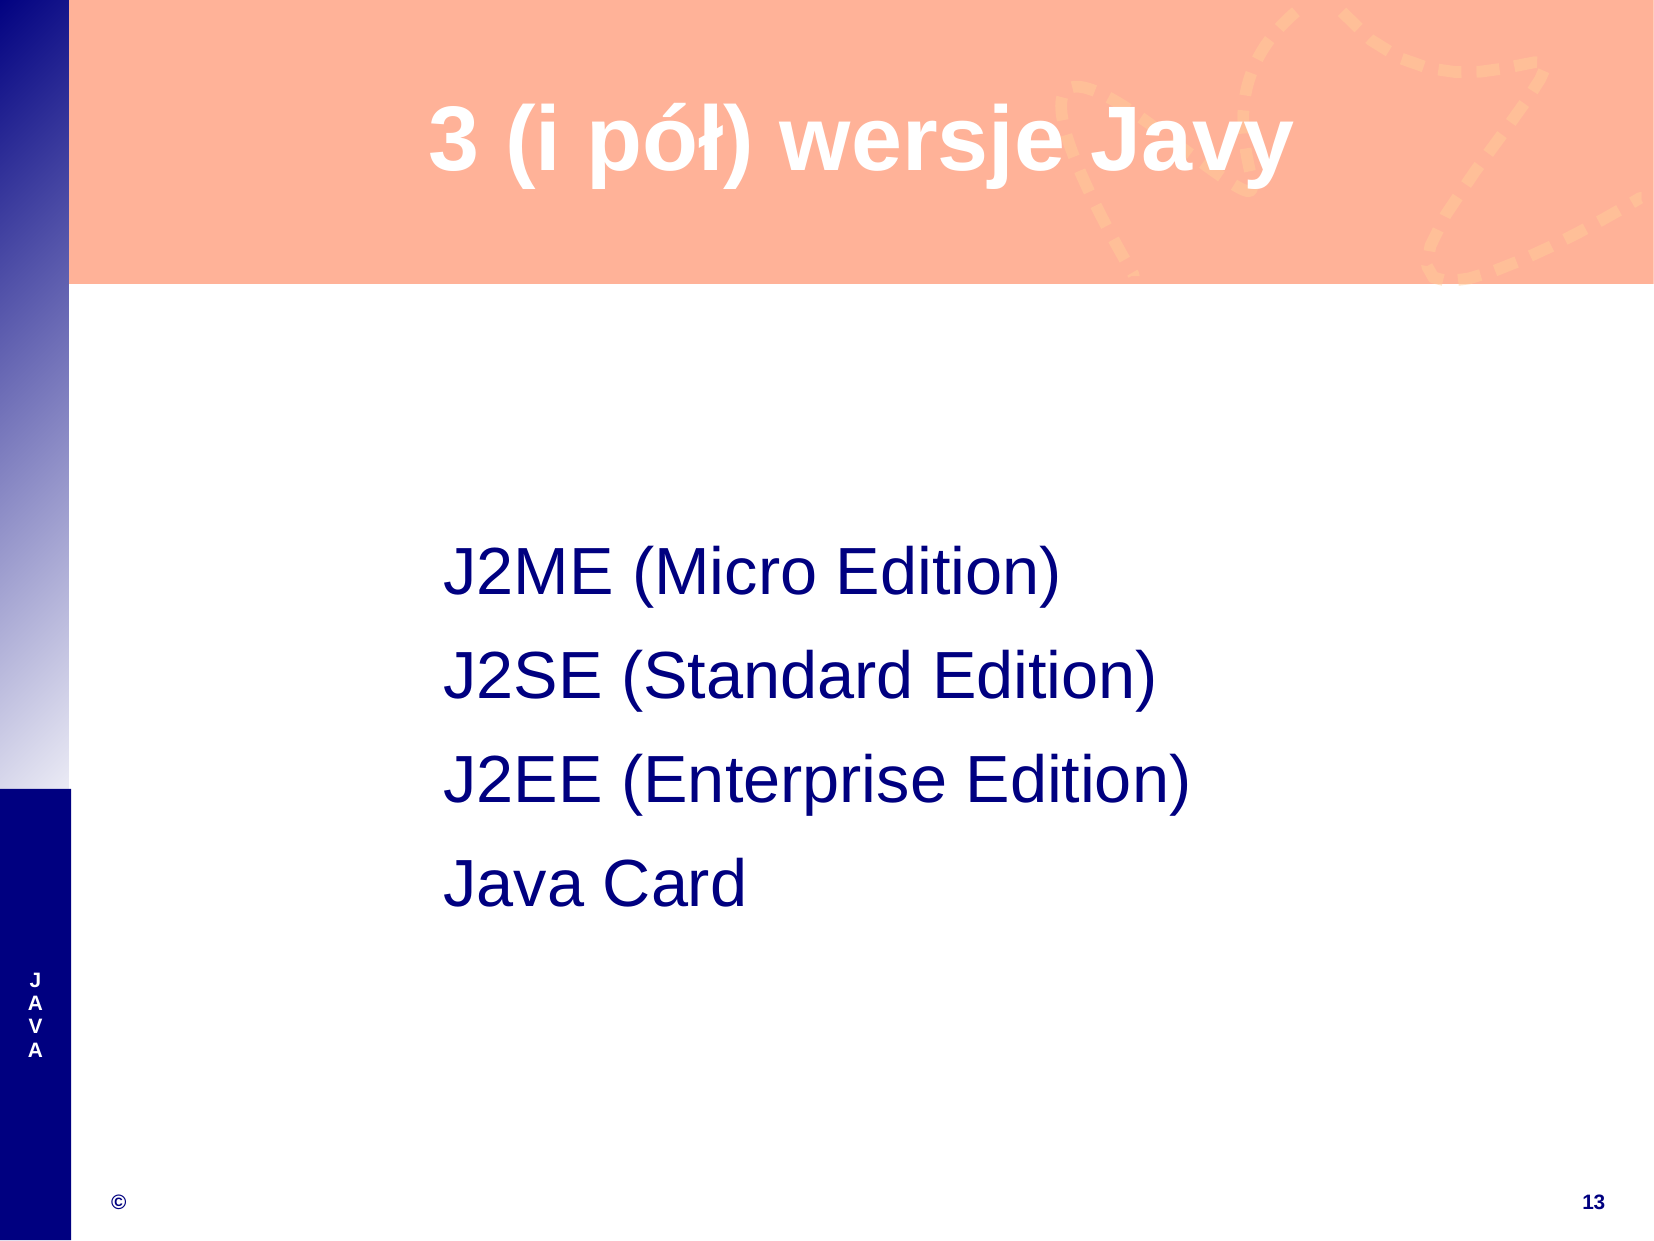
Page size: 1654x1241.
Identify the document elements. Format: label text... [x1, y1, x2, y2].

list J2ME (Micro Edition) J2SE (Standard Edition) J2EE (Enterprise Edition) Java Card [452, 533, 1272, 967]
text_box J A V A [0, 788, 71, 1241]
title 3 (i pół) wersje Javy [70, 34, 1654, 242]
